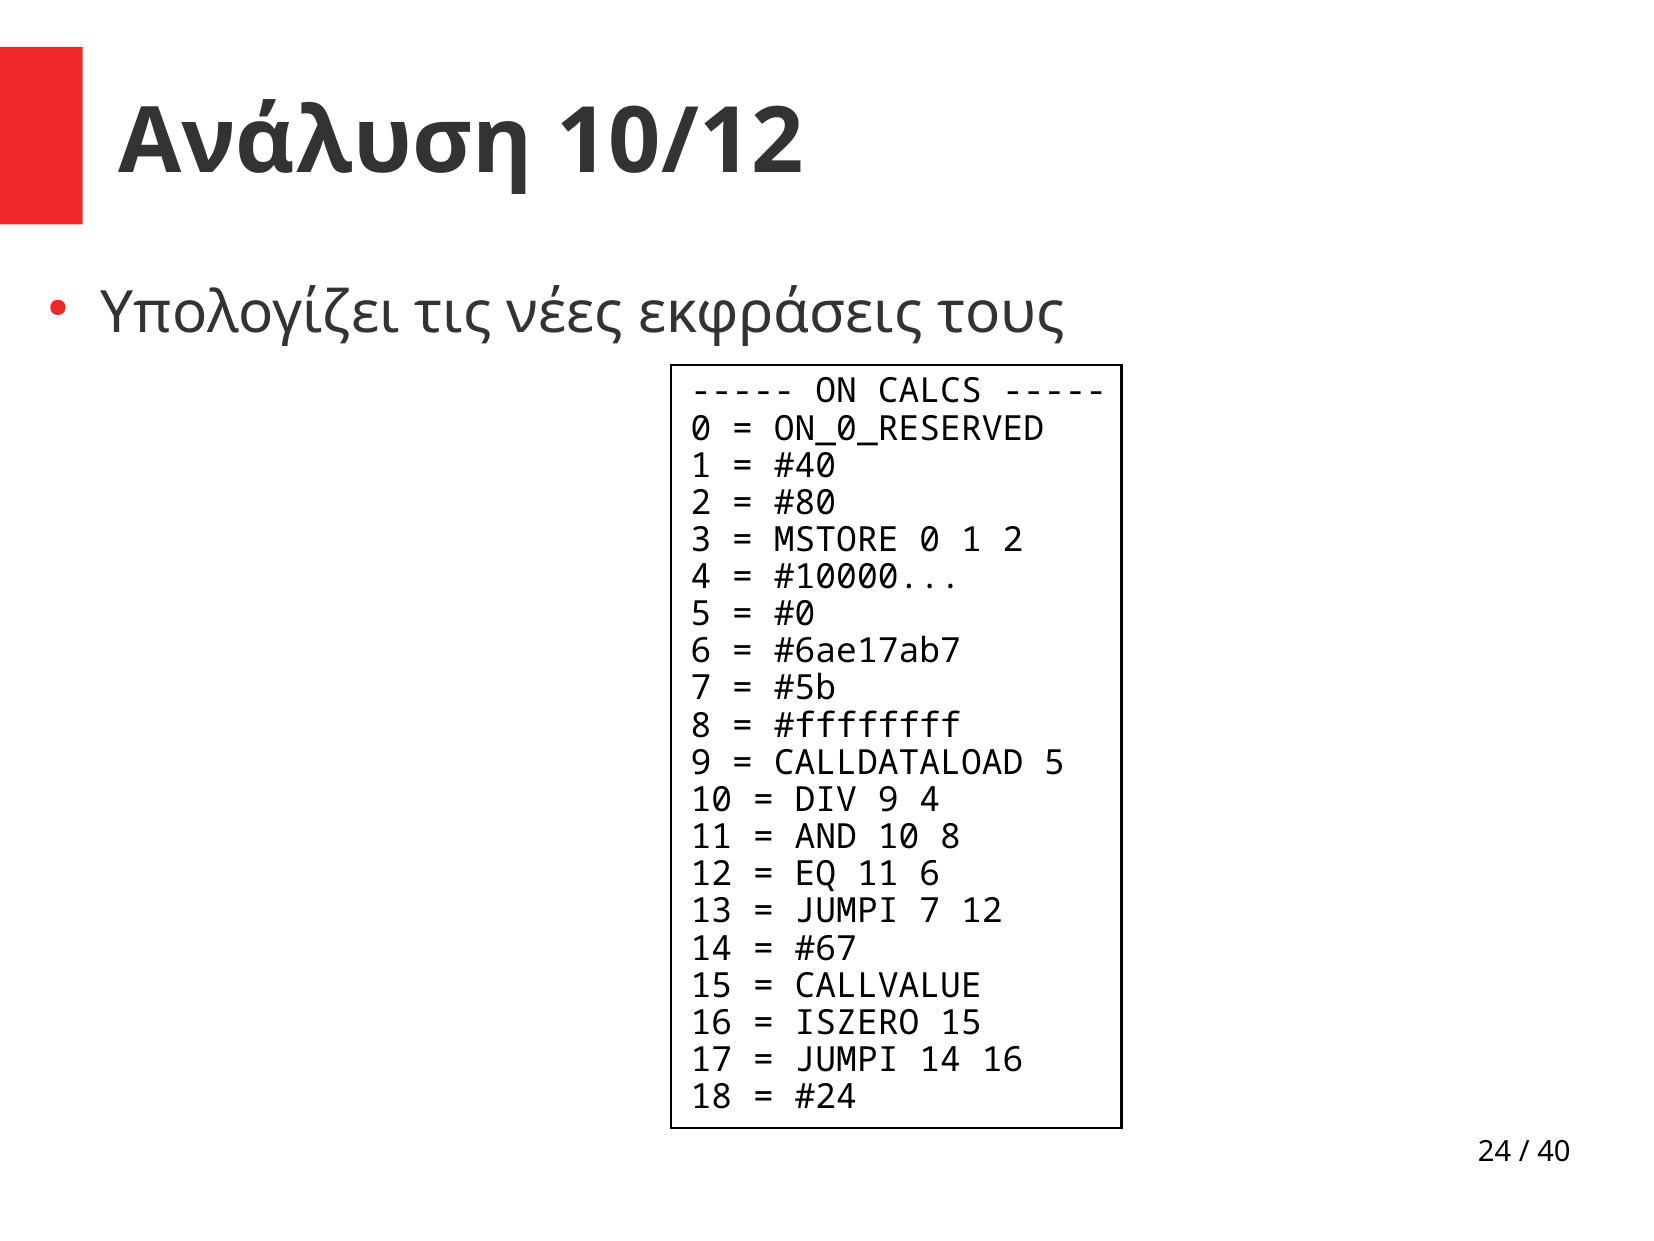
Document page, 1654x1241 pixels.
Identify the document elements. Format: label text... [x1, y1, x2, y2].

list Υπολογίζει τις νέες εκφράσεις τους [30, 270, 1621, 376]
picture [660, 353, 1133, 1141]
title Ανάλυση 10/12 [118, 33, 1571, 241]
